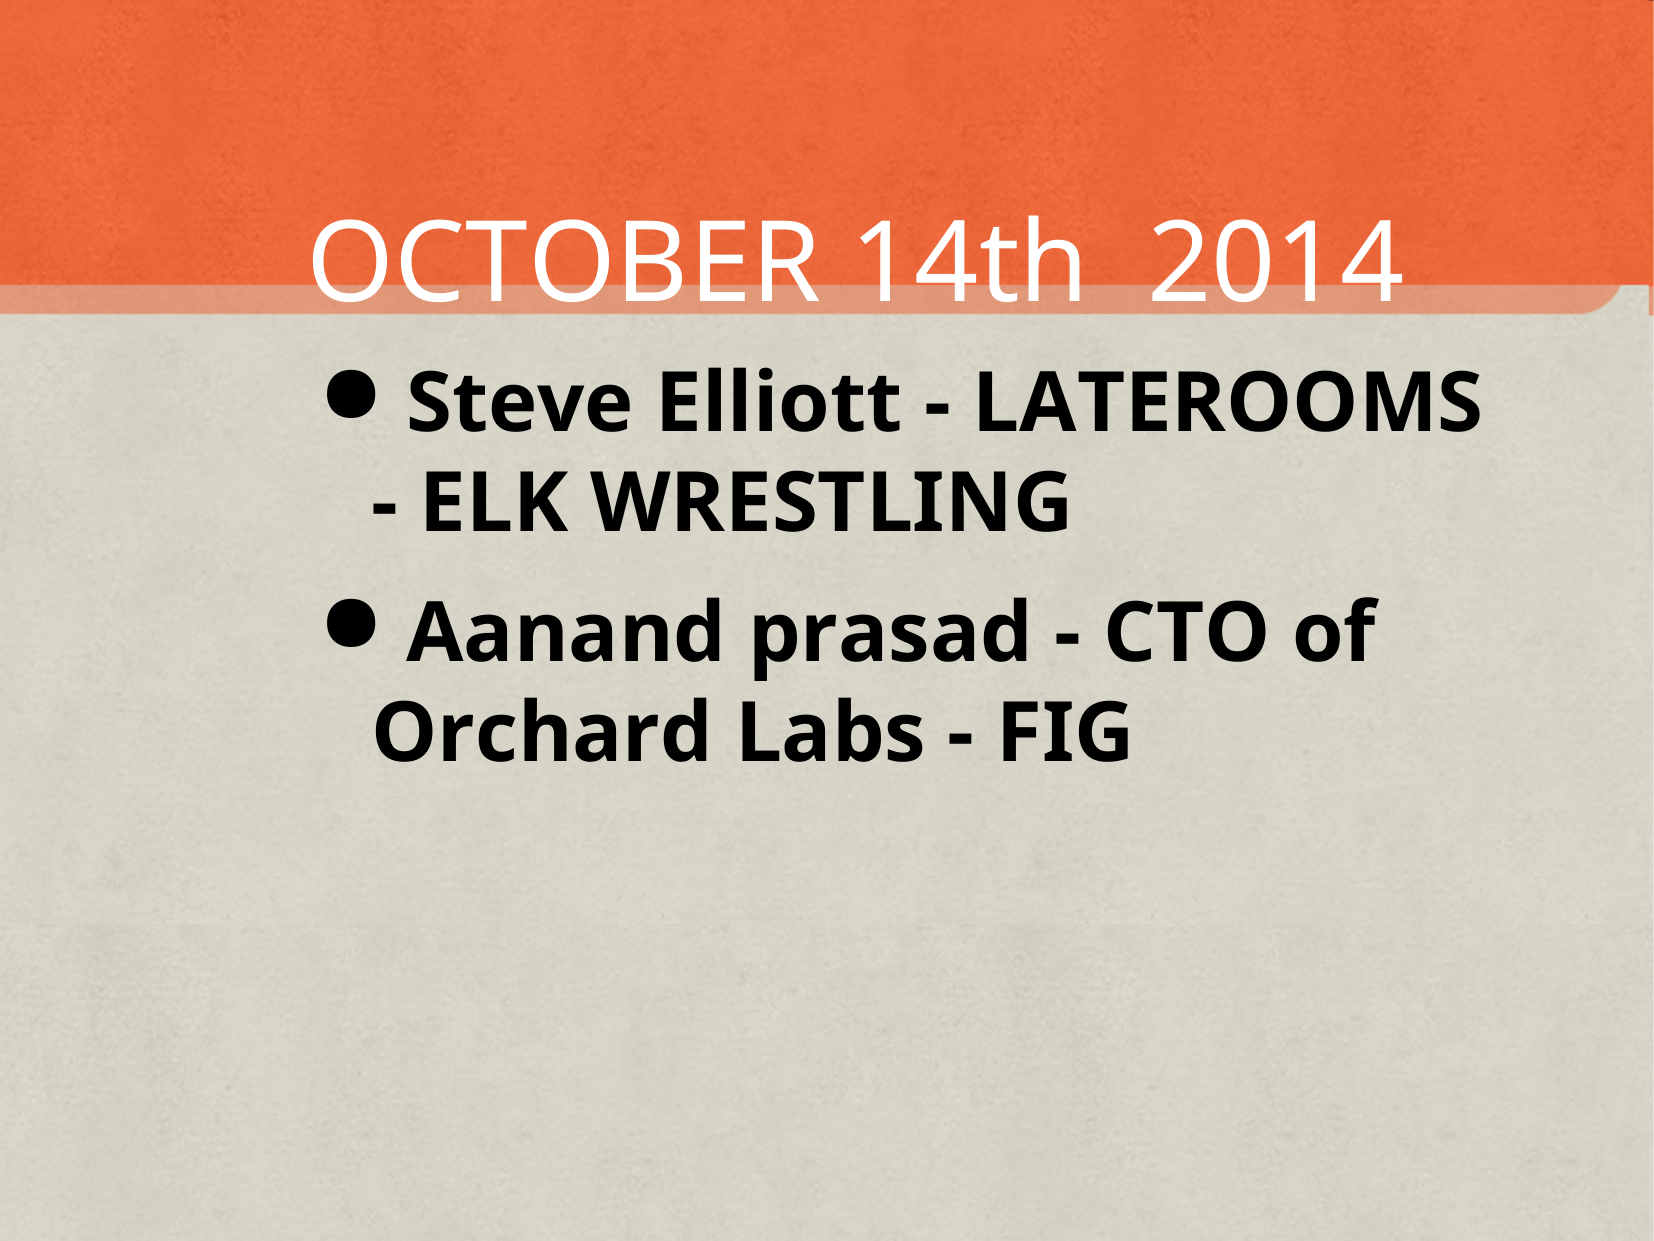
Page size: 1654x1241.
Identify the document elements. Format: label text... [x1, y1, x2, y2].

text_box OCTOBER 14th 2014 [306, 189, 1654, 318]
text_box Steve Elliott - LATEROOMS - ELK WRESTLING Aanand prasad - CTO of Orchard Labs - FIG [301, 348, 1525, 1068]
picture [0, 0, 1654, 1241]
